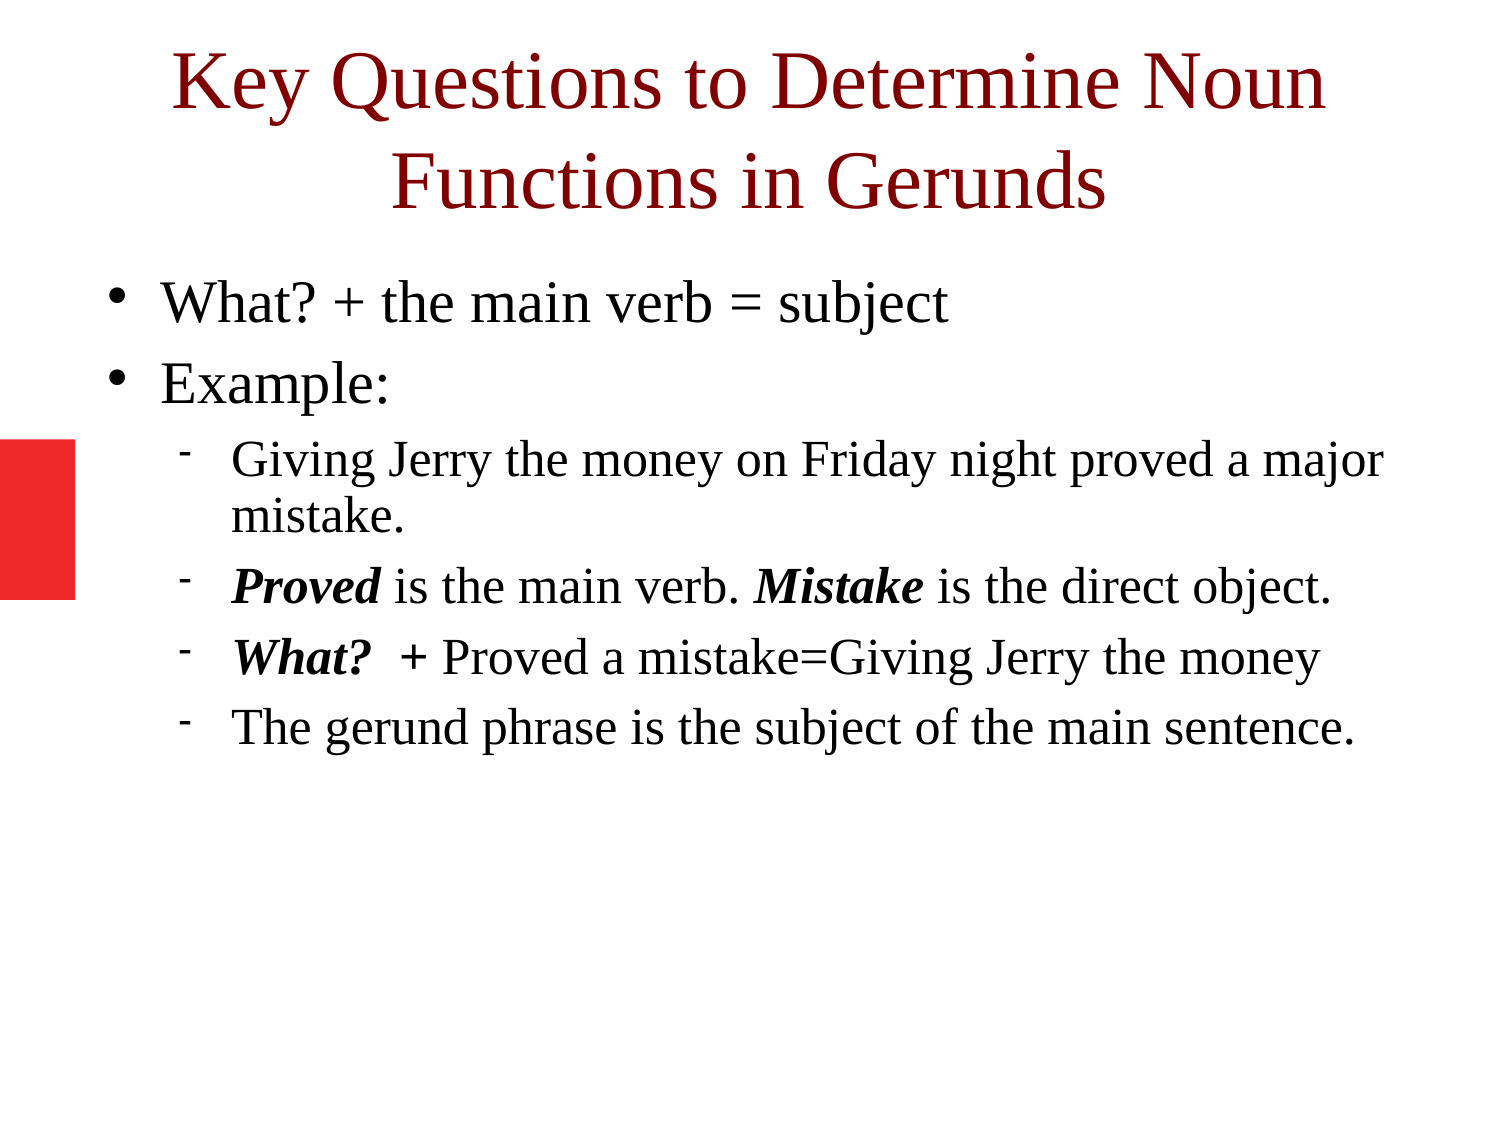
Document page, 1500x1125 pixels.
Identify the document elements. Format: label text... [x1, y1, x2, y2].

text_box What? + the main verb = subject Example: Giving Jerry the money on Friday night proved a major mistake. Proved is the main verb. Mistake is the direct object. What? + Proved a mistake=Giving Jerry the money The gerund phrase is the subject of the main sentence. [75, 262, 1426, 1006]
text_box Key Questions to Determine Noun Functions in Gerunds [75, 25, 1426, 233]
